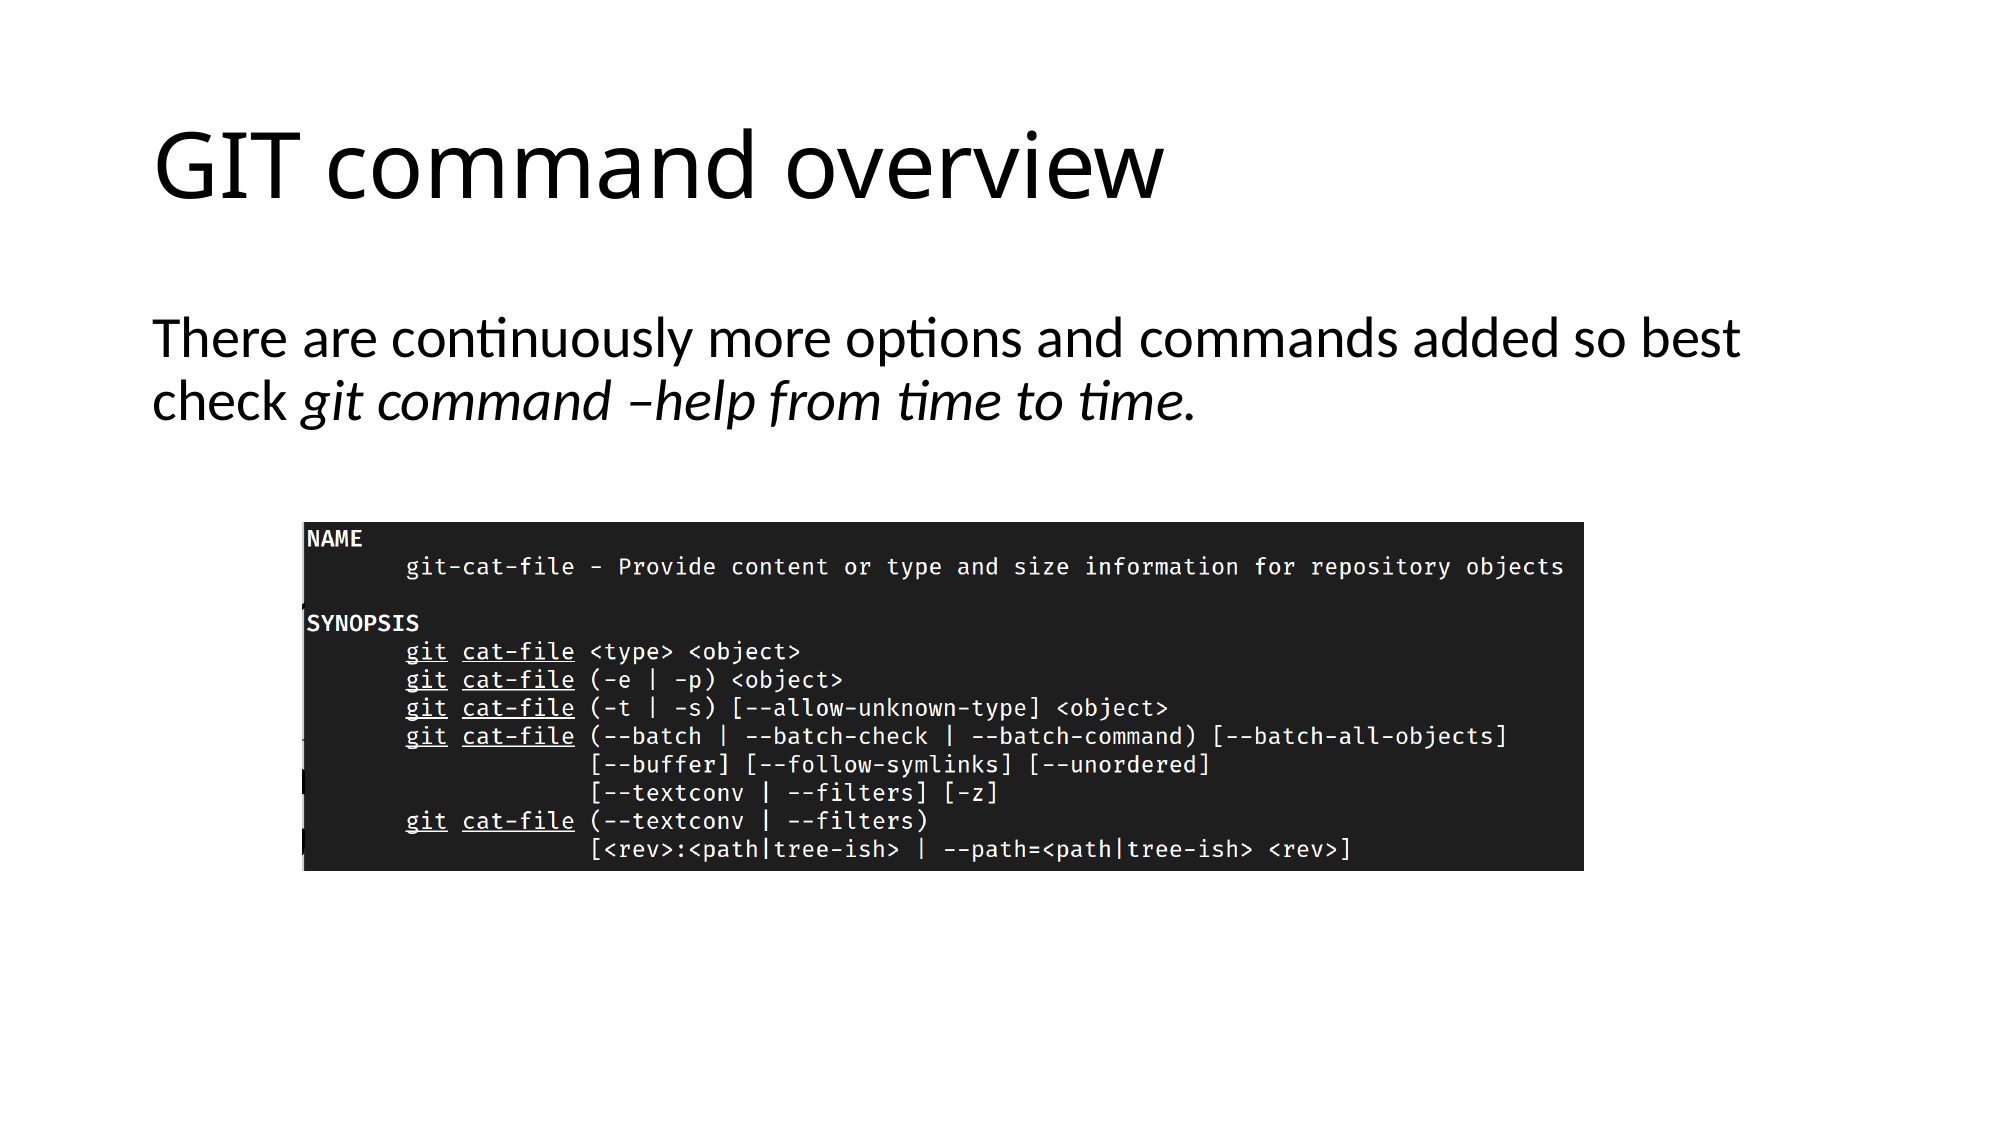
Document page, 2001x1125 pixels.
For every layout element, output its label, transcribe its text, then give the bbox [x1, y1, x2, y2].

title GIT command overview [137, 59, 1863, 278]
list There are continuously more options and commands added so best check git command –help from time to time. [137, 299, 1863, 1014]
picture [302, 523, 1584, 871]
